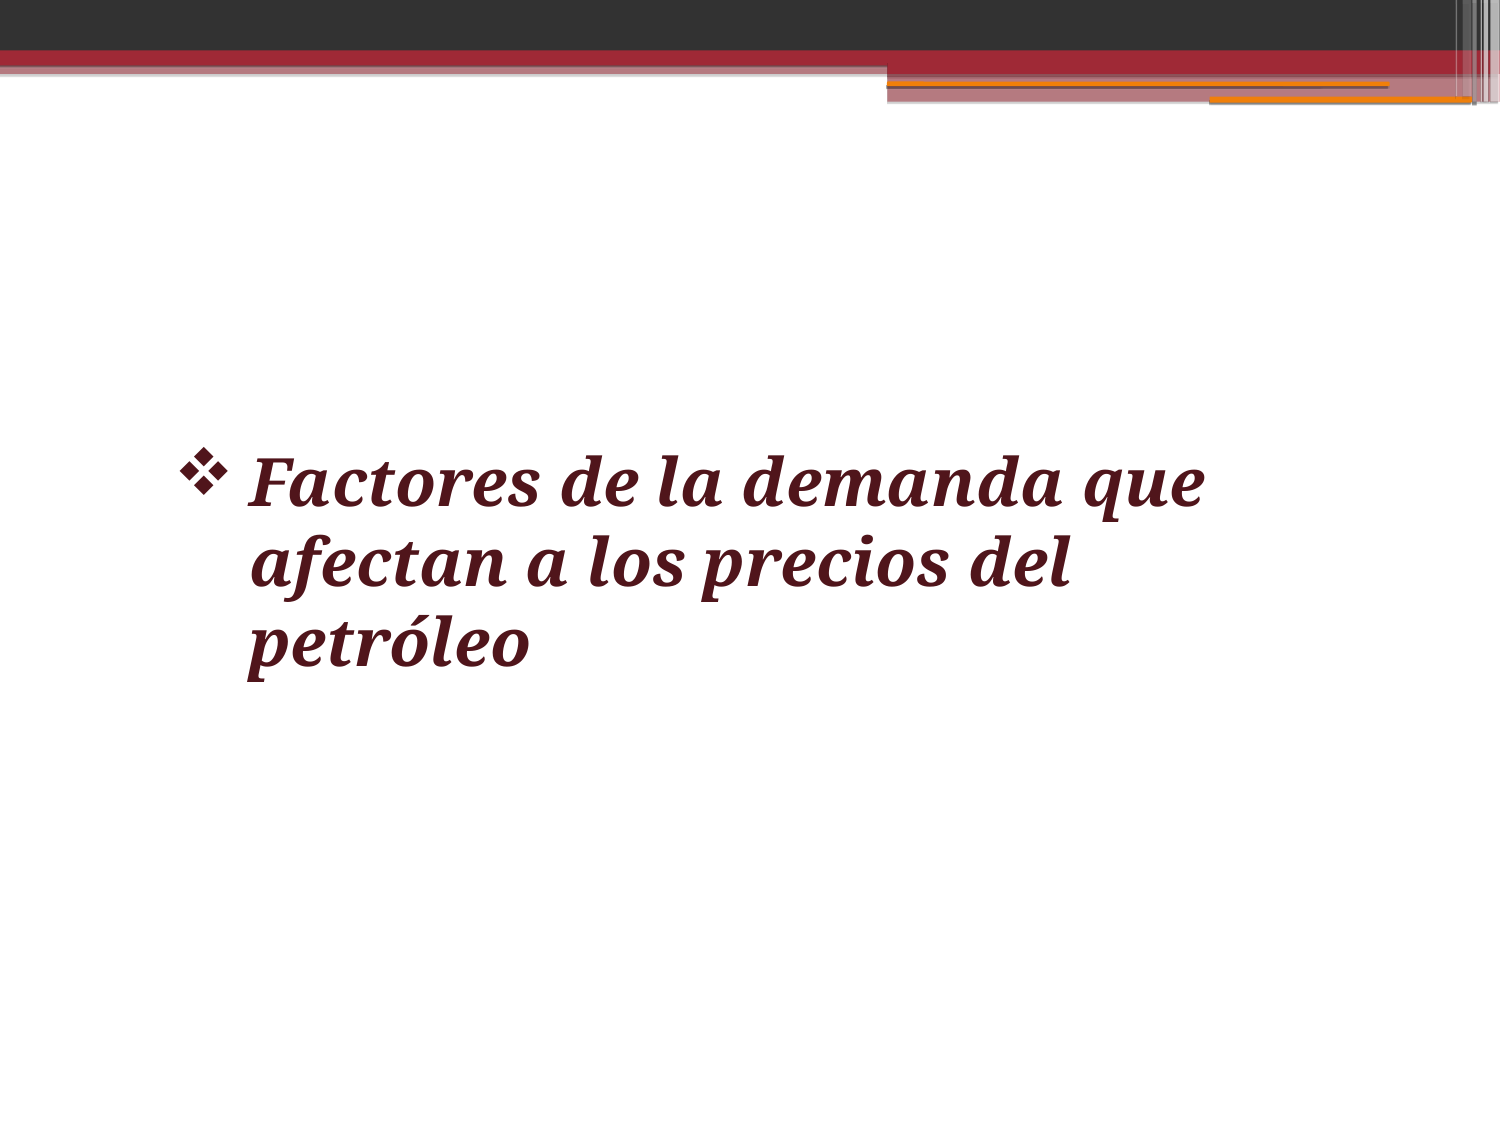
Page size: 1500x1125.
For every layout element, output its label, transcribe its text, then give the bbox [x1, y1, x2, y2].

text_box Factores de la demanda que afectan a los precios del petróleo [159, 432, 1353, 688]
